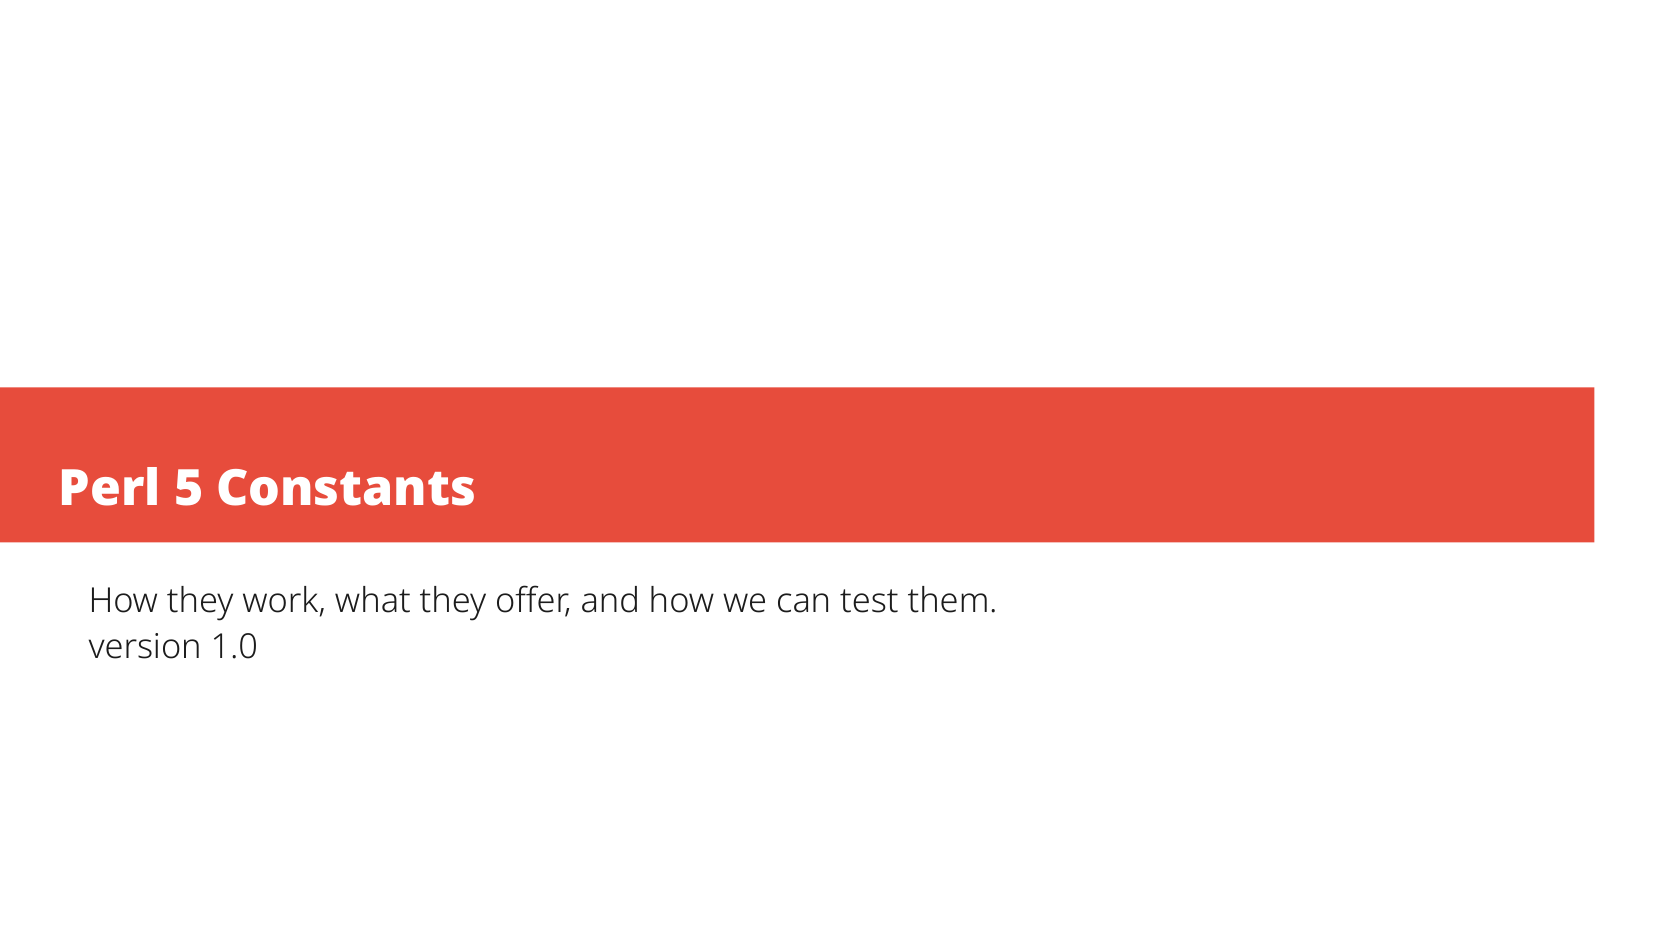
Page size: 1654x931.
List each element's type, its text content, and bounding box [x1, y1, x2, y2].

title Perl 5 Constants [59, 409, 1595, 521]
subtitle How they work, what they offer, and how we can test them. version 1.0 [88, 575, 1595, 886]
